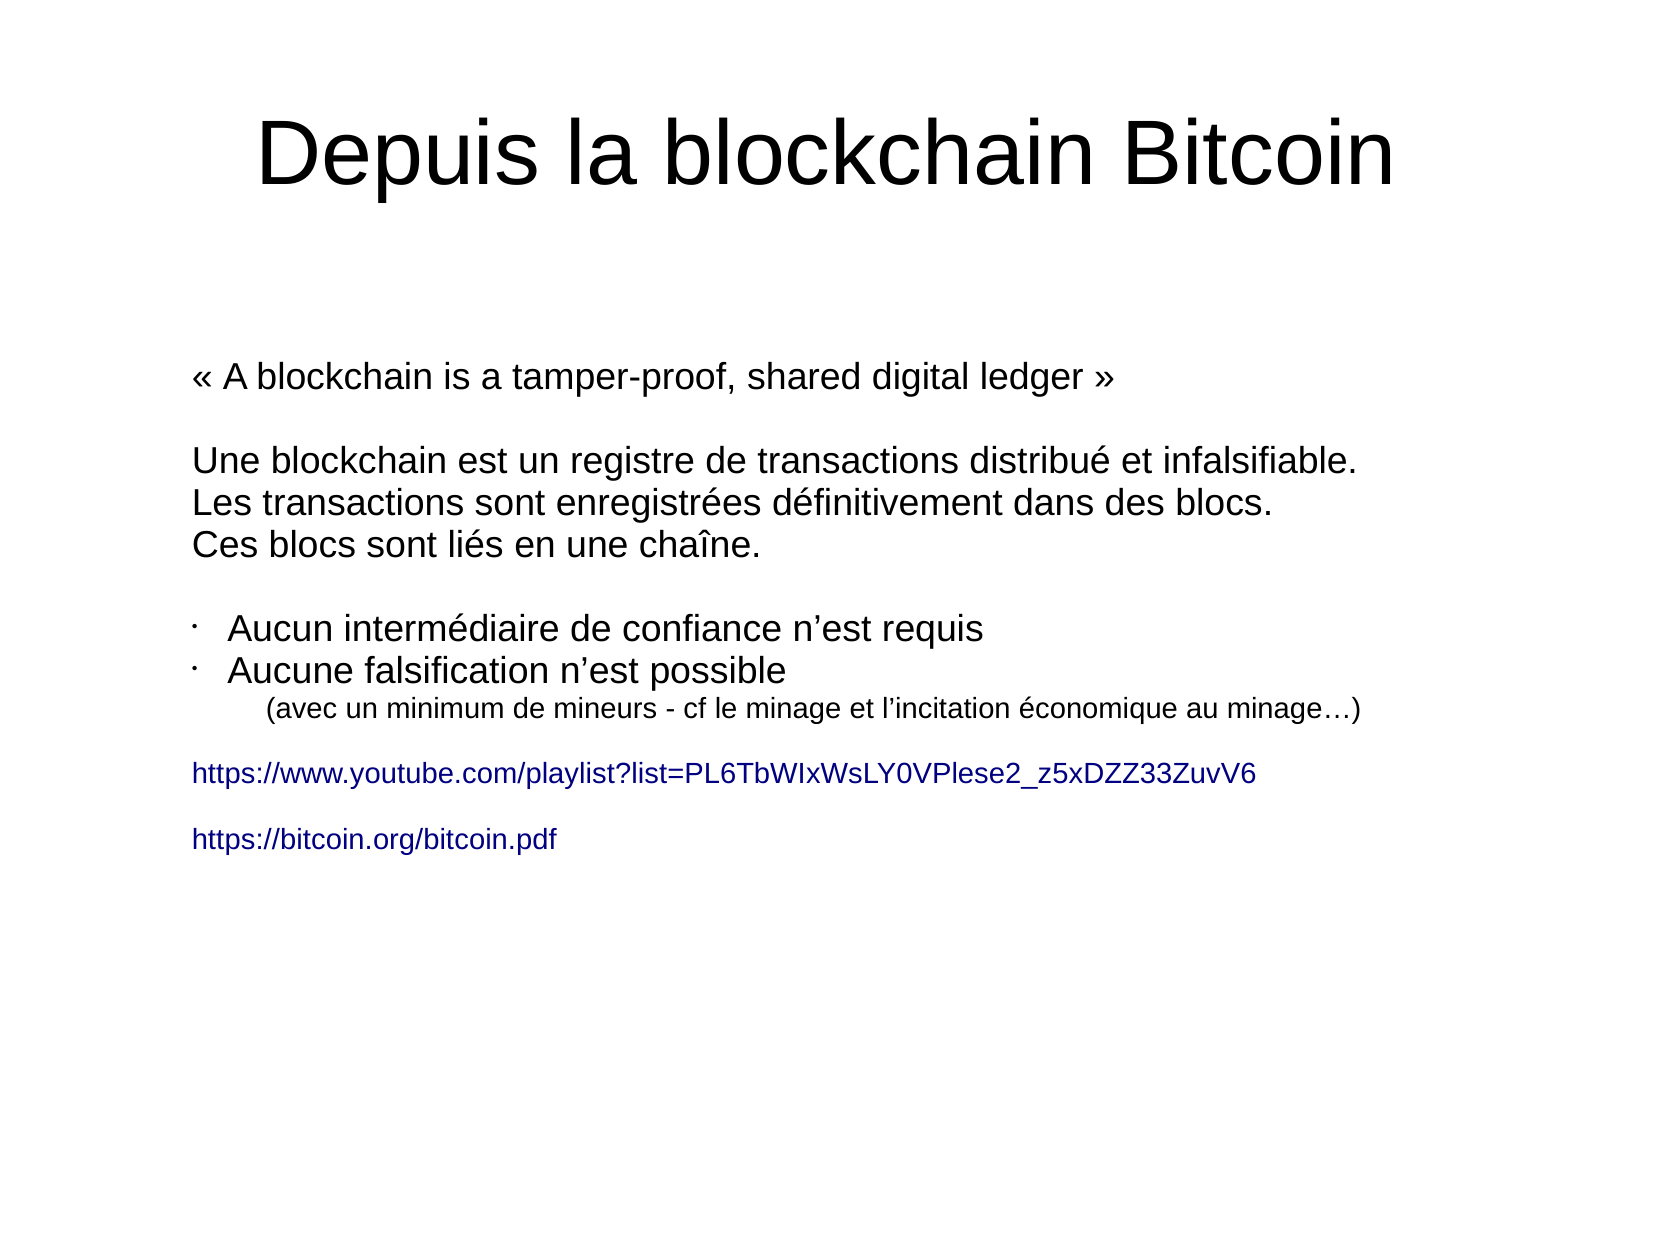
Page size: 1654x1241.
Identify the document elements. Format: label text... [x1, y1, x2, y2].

title Depuis la blockchain Bitcoin [82, 49, 1571, 257]
text_box « A blockchain is a tamper-proof, shared digital ledger » Une blockchain est un registre de transactions distribué et infalsifiable. Les transactions sont enregistrées définitivement dans des blocs. Ces blocs sont liés en une chaîne. Aucun intermédiaire de confiance n’est requis Aucune falsification n’est possible (avec un minimum de mineurs - cf le minage et l’incitation économique au minage…) https://www.youtube.com/playlist?list=PL6TbWIxWsLY0VPlese2_z5xDZZ33ZuvV6 https://bitcoin.org/bitcoin.pdf [177, 348, 1484, 895]
